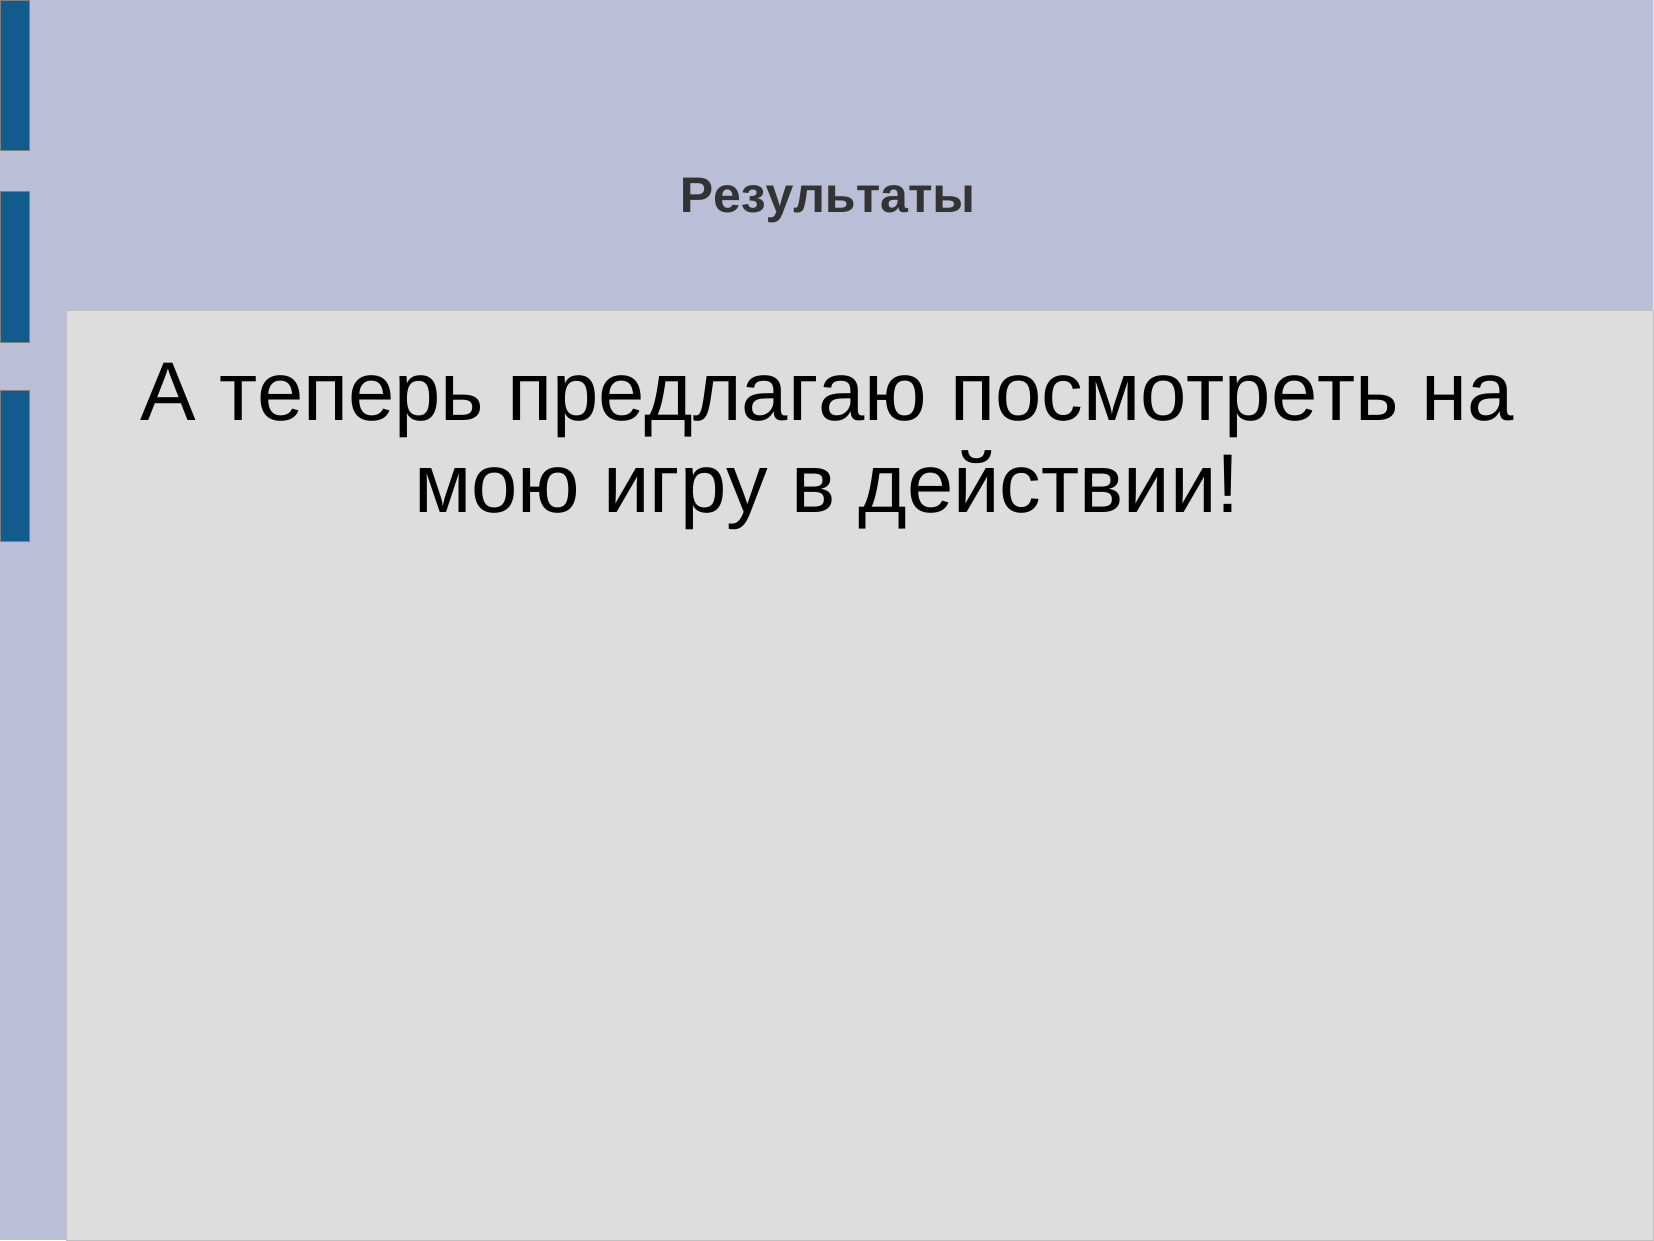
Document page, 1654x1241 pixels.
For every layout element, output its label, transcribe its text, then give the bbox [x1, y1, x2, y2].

title Результаты [121, 91, 1534, 299]
list А теперь предлагаю посмотреть на мою игру в действии! [121, 344, 1534, 1127]
